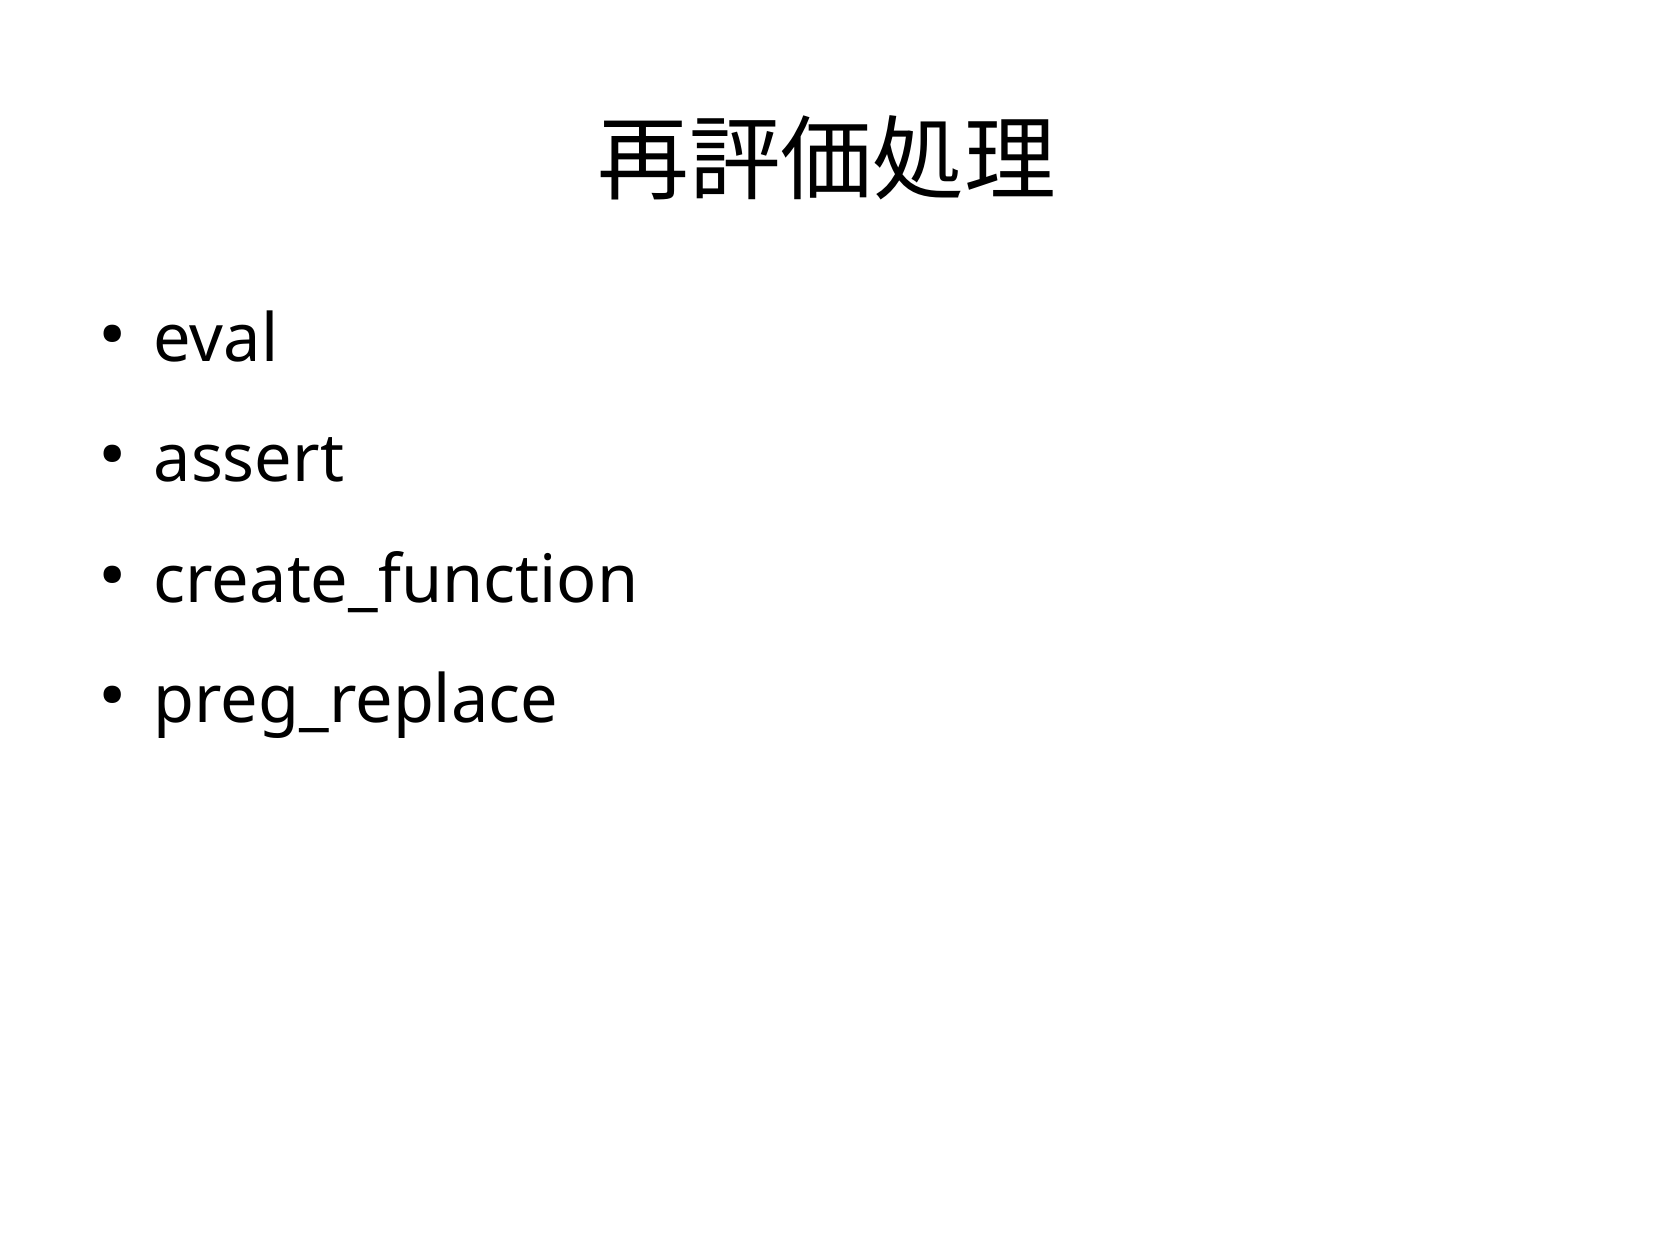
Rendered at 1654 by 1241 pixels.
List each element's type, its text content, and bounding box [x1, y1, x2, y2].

title 再評価処理 [82, 49, 1571, 257]
list eval assert create_function preg_replace [82, 290, 1571, 1010]
